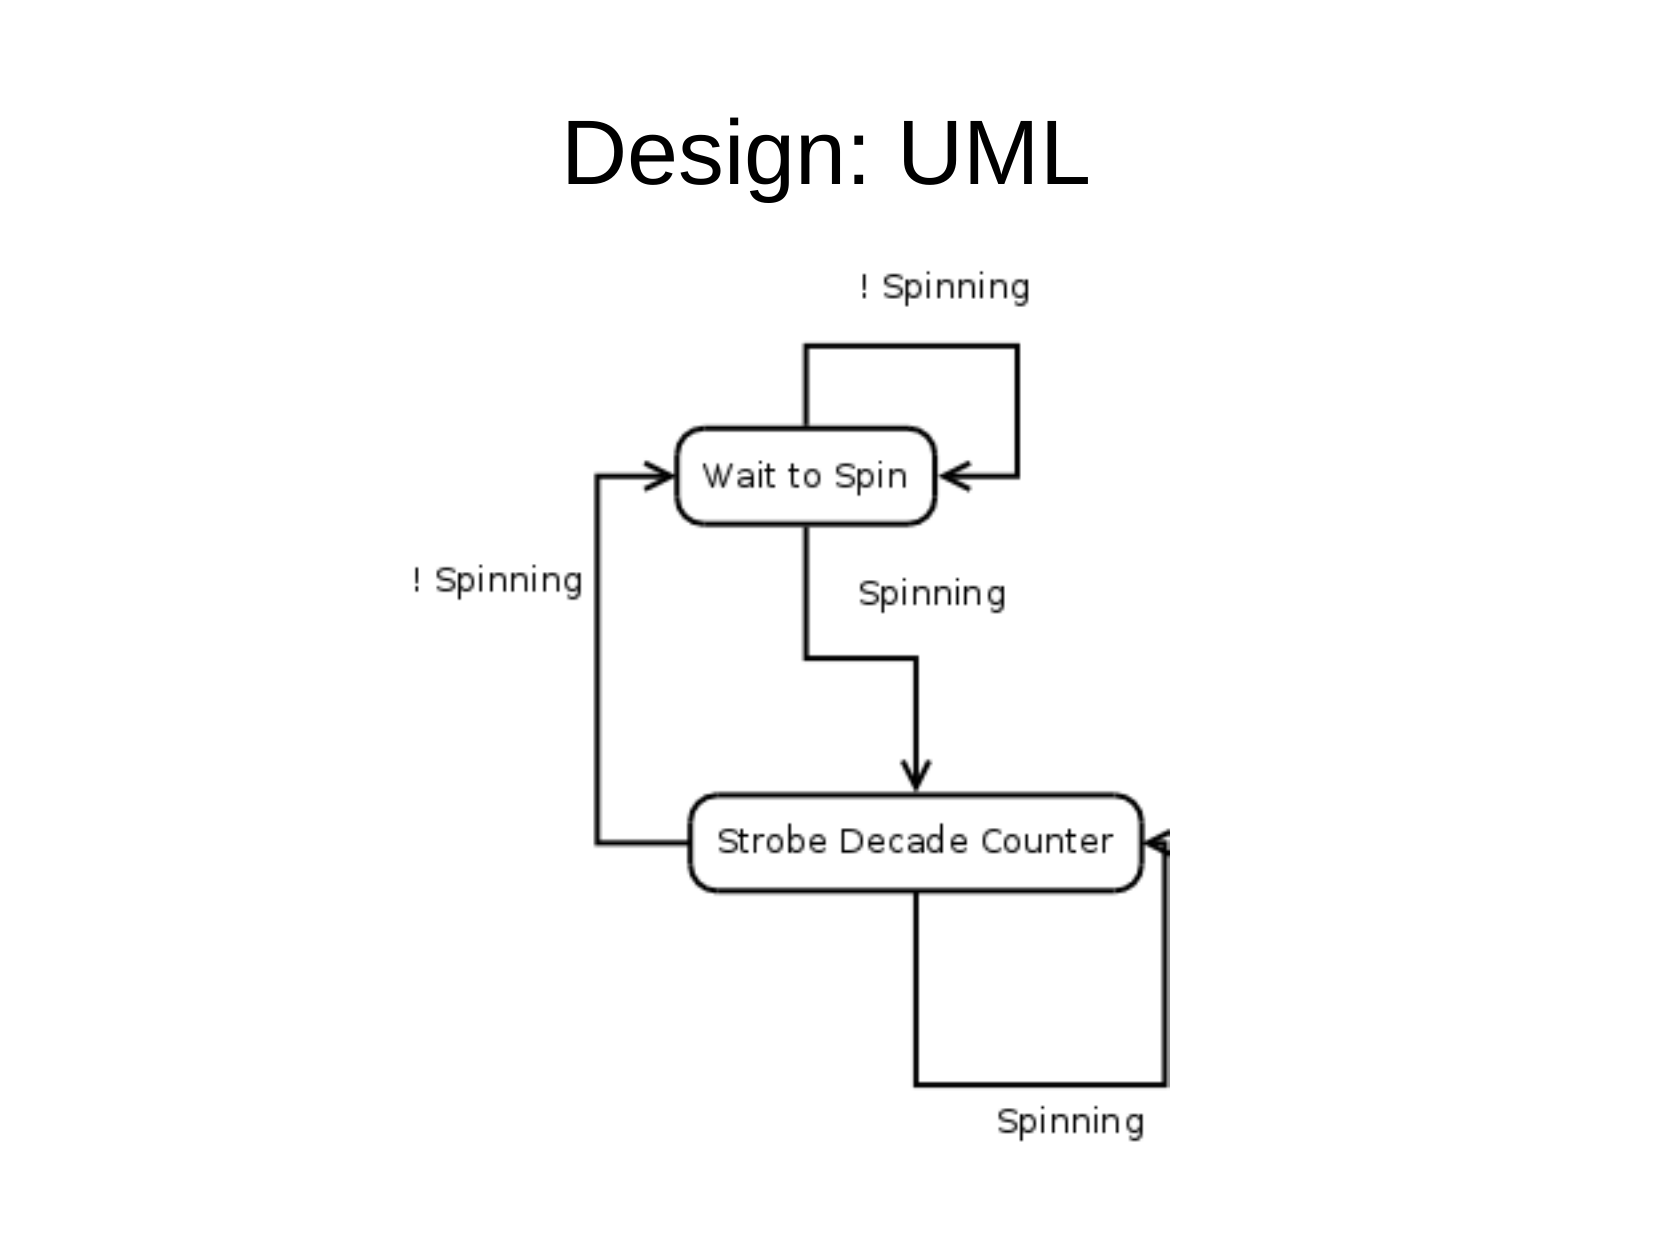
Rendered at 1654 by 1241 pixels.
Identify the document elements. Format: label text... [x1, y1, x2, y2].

title Design: UML [82, 49, 1571, 257]
picture [411, 267, 1170, 1147]
